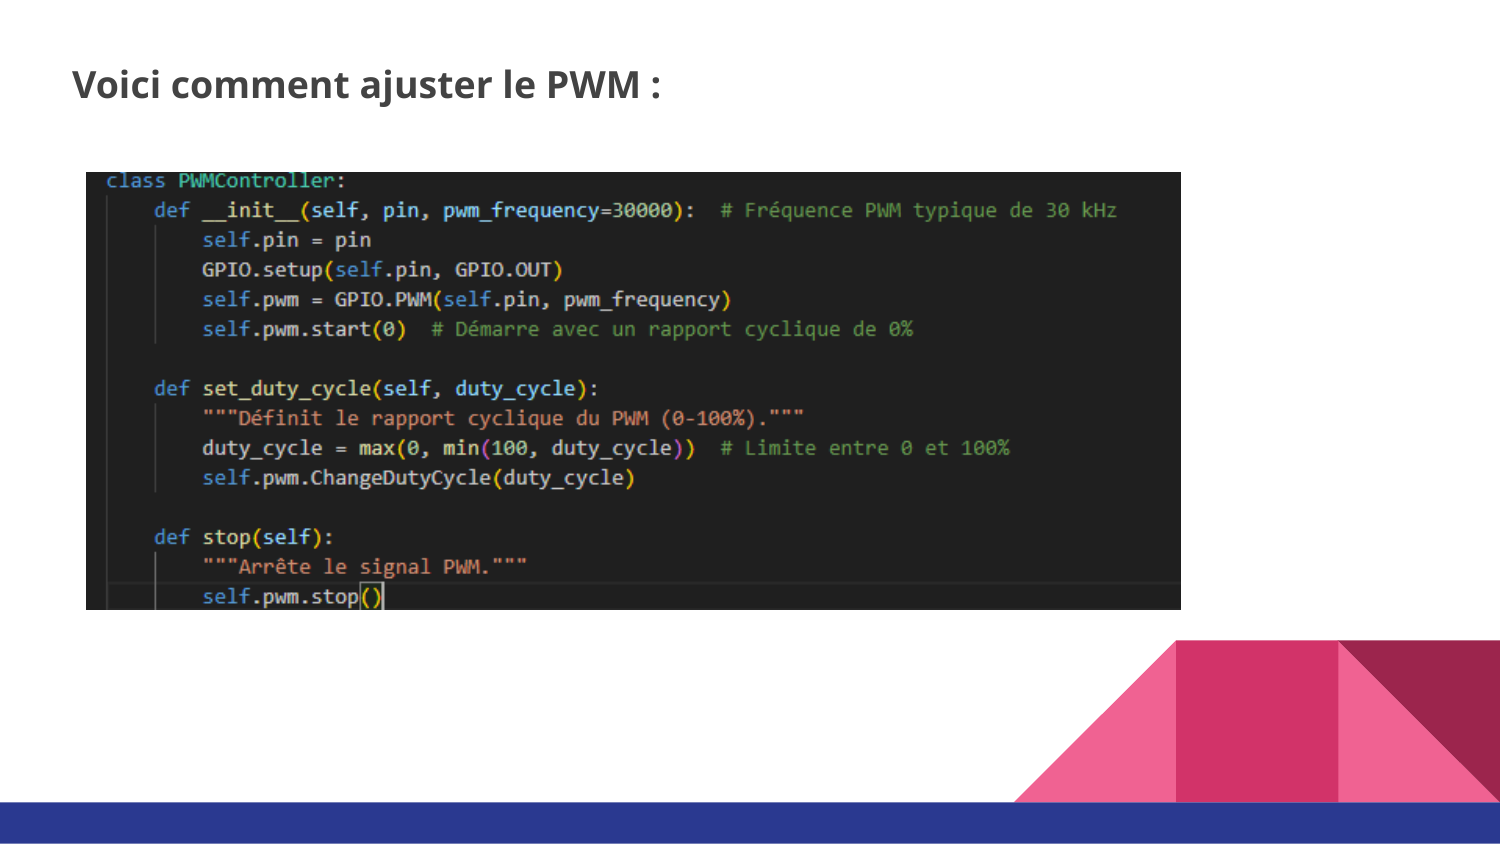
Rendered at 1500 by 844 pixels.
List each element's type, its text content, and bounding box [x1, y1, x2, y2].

text_box Voici comment ajuster le PWM : [57, 46, 1002, 173]
picture [86, 172, 1181, 611]
